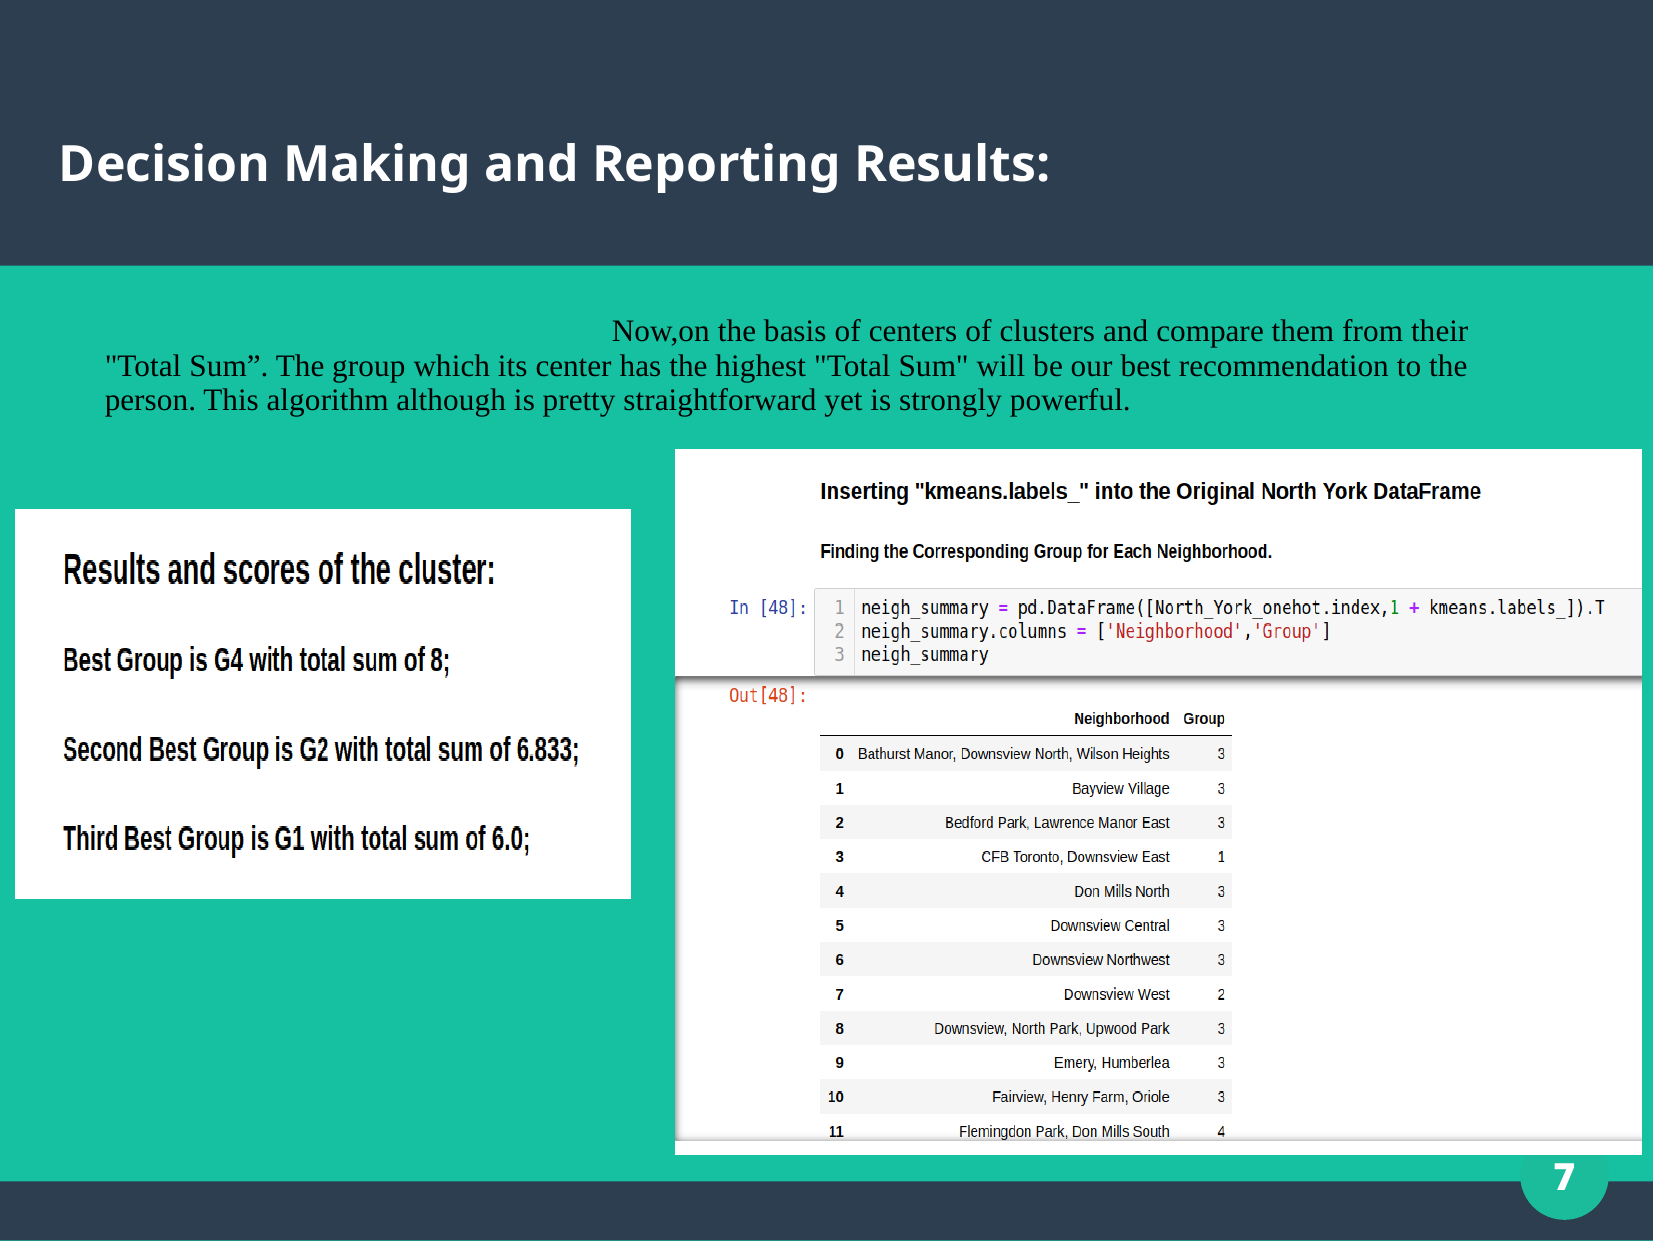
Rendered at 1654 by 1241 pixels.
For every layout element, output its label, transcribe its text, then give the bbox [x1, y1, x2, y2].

picture [675, 449, 1642, 1156]
picture [15, 509, 631, 899]
text_box Now,on the basis of centers of clusters and compare them from their "Total Sum”. The group which its center has the highest "Total Sum" will be our best recommendation to the person. This algorithm although is pretty straightforward yet is strongly powerful. [90, 269, 1485, 1156]
title Decision Making and Reporting Results: [58, 49, 1594, 207]
